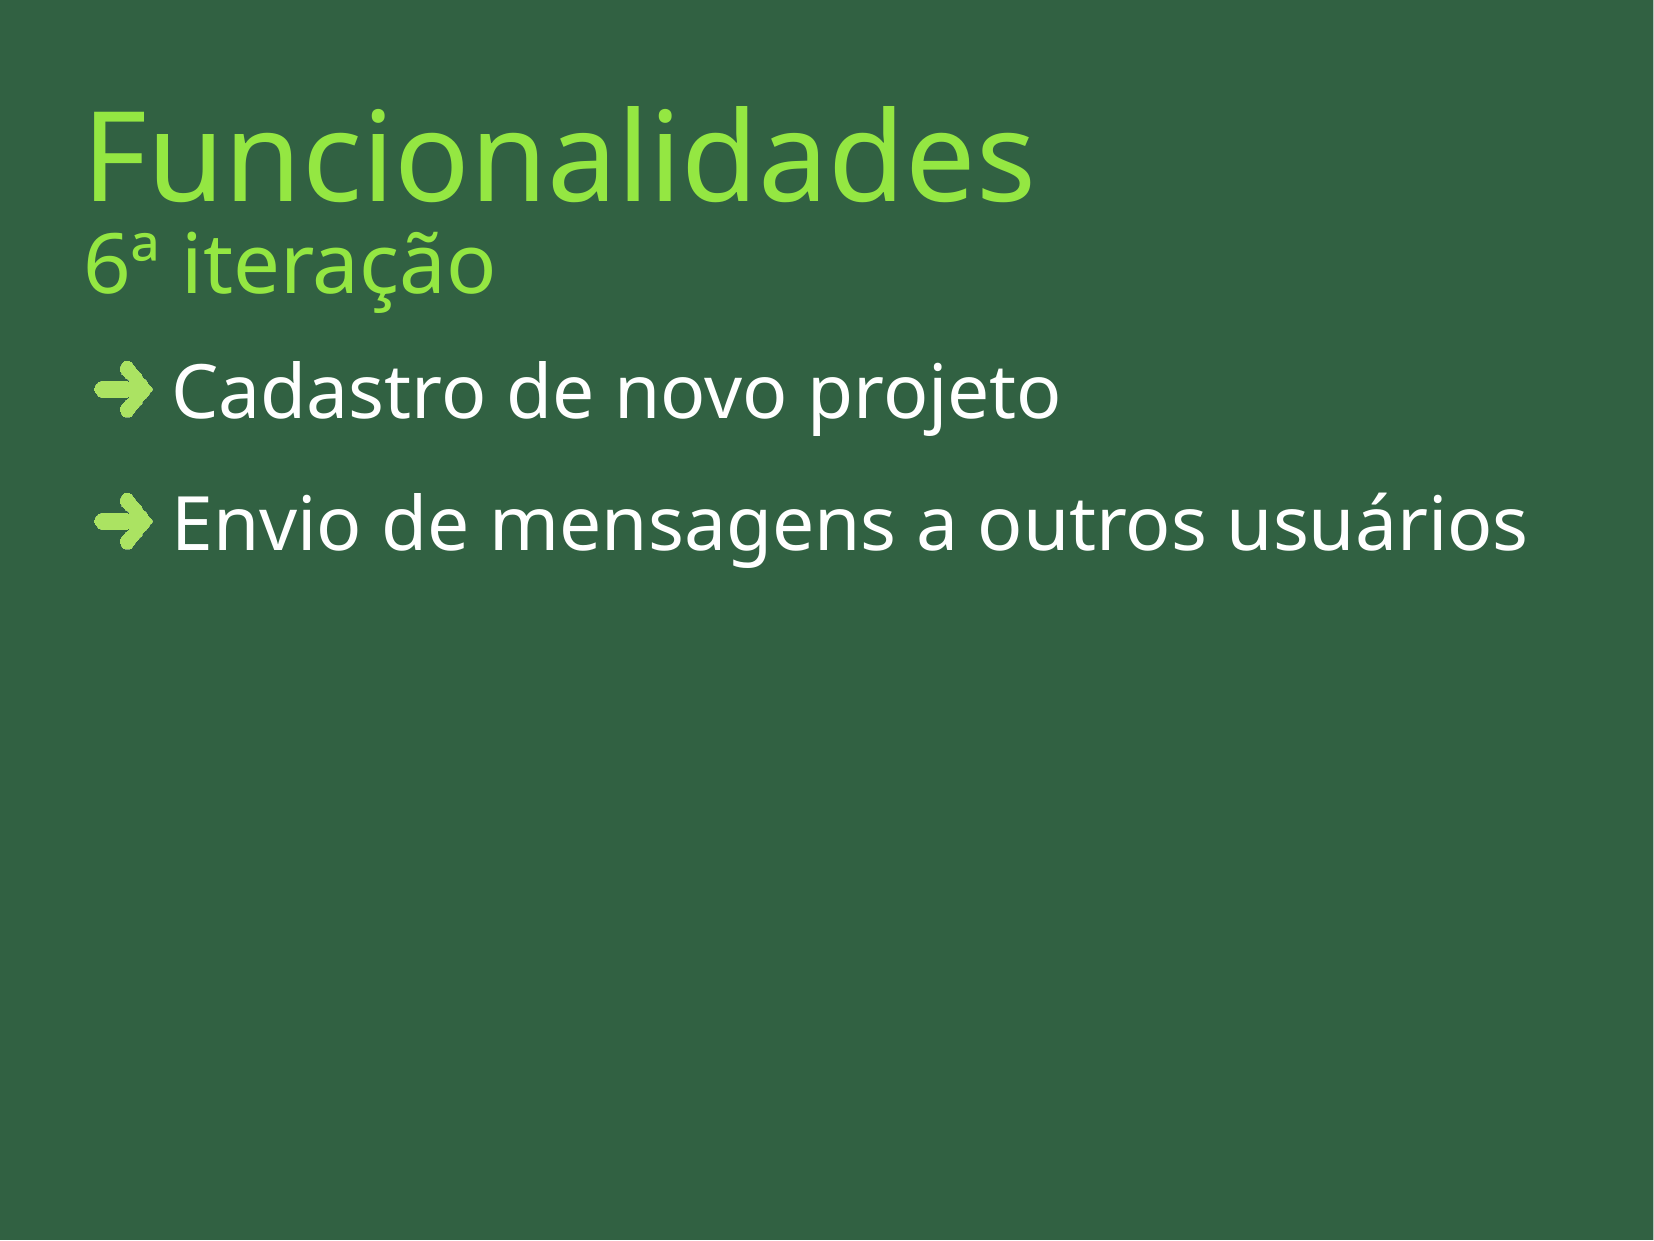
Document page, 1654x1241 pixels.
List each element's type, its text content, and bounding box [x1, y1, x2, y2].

list Cadastro de novo projeto Envio de mensagens a outros usuários [77, 338, 1566, 1034]
title 6ª iteração [83, 183, 1572, 340]
title Funcionalidades [82, 49, 1571, 257]
